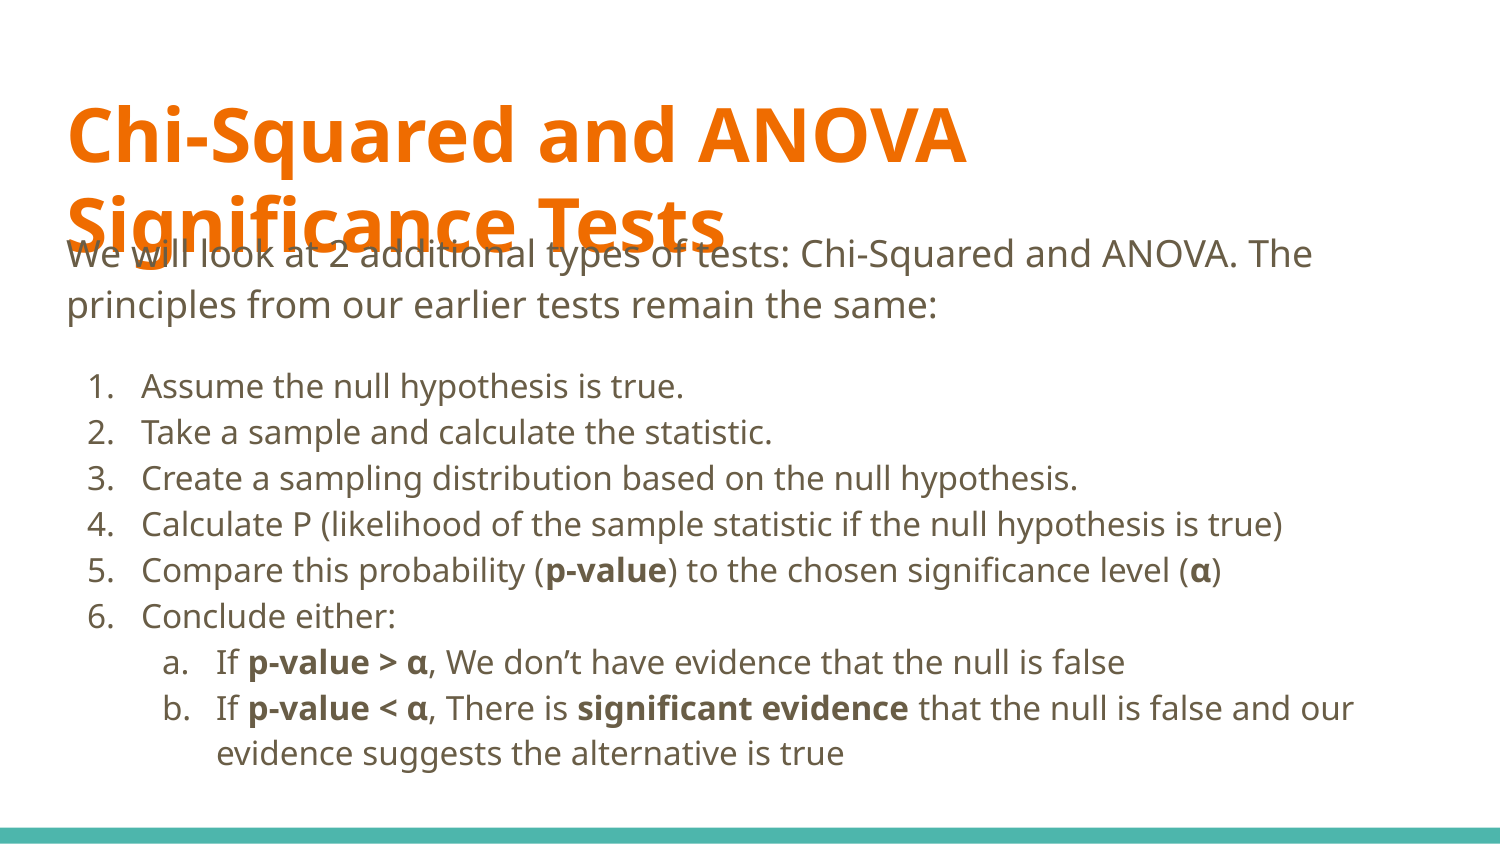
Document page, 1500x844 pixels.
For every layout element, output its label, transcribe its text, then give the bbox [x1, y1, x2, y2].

list We will look at 2 additional types of tests: Chi-Squared and ANOVA. The principles from our earlier tests remain the same: Assume the null hypothesis is true. Take a sample and calculate the statistic. Create a sampling distribution based on the null hypothesis. Calculate P (likelihood of the sample statistic if the null hypothesis is true) Compare this probability (p-value) to the chosen significance level (α) Conclude either: If p-value > α, We don’t have evidence that the null is false If p-value < α, There is significant evidence that the null is false and our evidence suggests the alternative is true [51, 207, 1449, 750]
title Chi-Squared and ANOVA Significance Tests [51, 72, 1449, 189]
